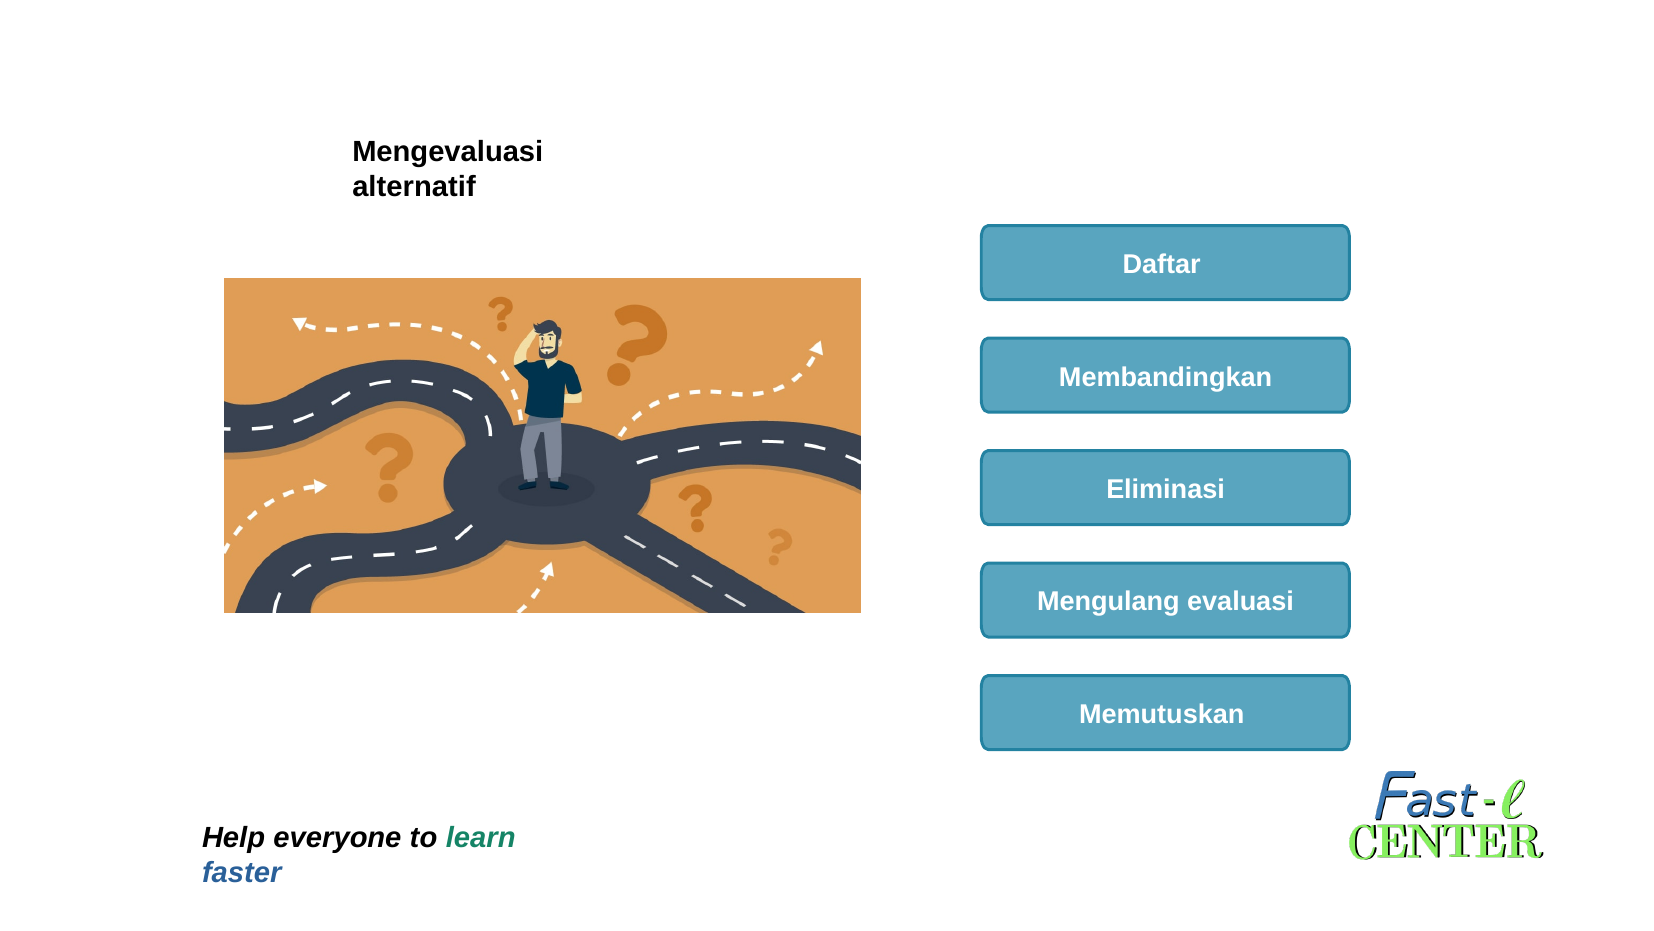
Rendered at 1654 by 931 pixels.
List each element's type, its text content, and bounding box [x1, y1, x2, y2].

text_box Mengevaluasi alternatif [337, 124, 691, 173]
text_box Daftar [981, 225, 1350, 300]
text_box Memutuskan [981, 675, 1350, 750]
text_box Help everyone to learn faster [187, 810, 619, 859]
text_box Eliminasi [981, 450, 1350, 525]
text_box Mengulang evaluasi [981, 563, 1350, 638]
picture [1349, 771, 1544, 862]
text_box Membandingkan [981, 338, 1350, 413]
picture [224, 278, 861, 613]
